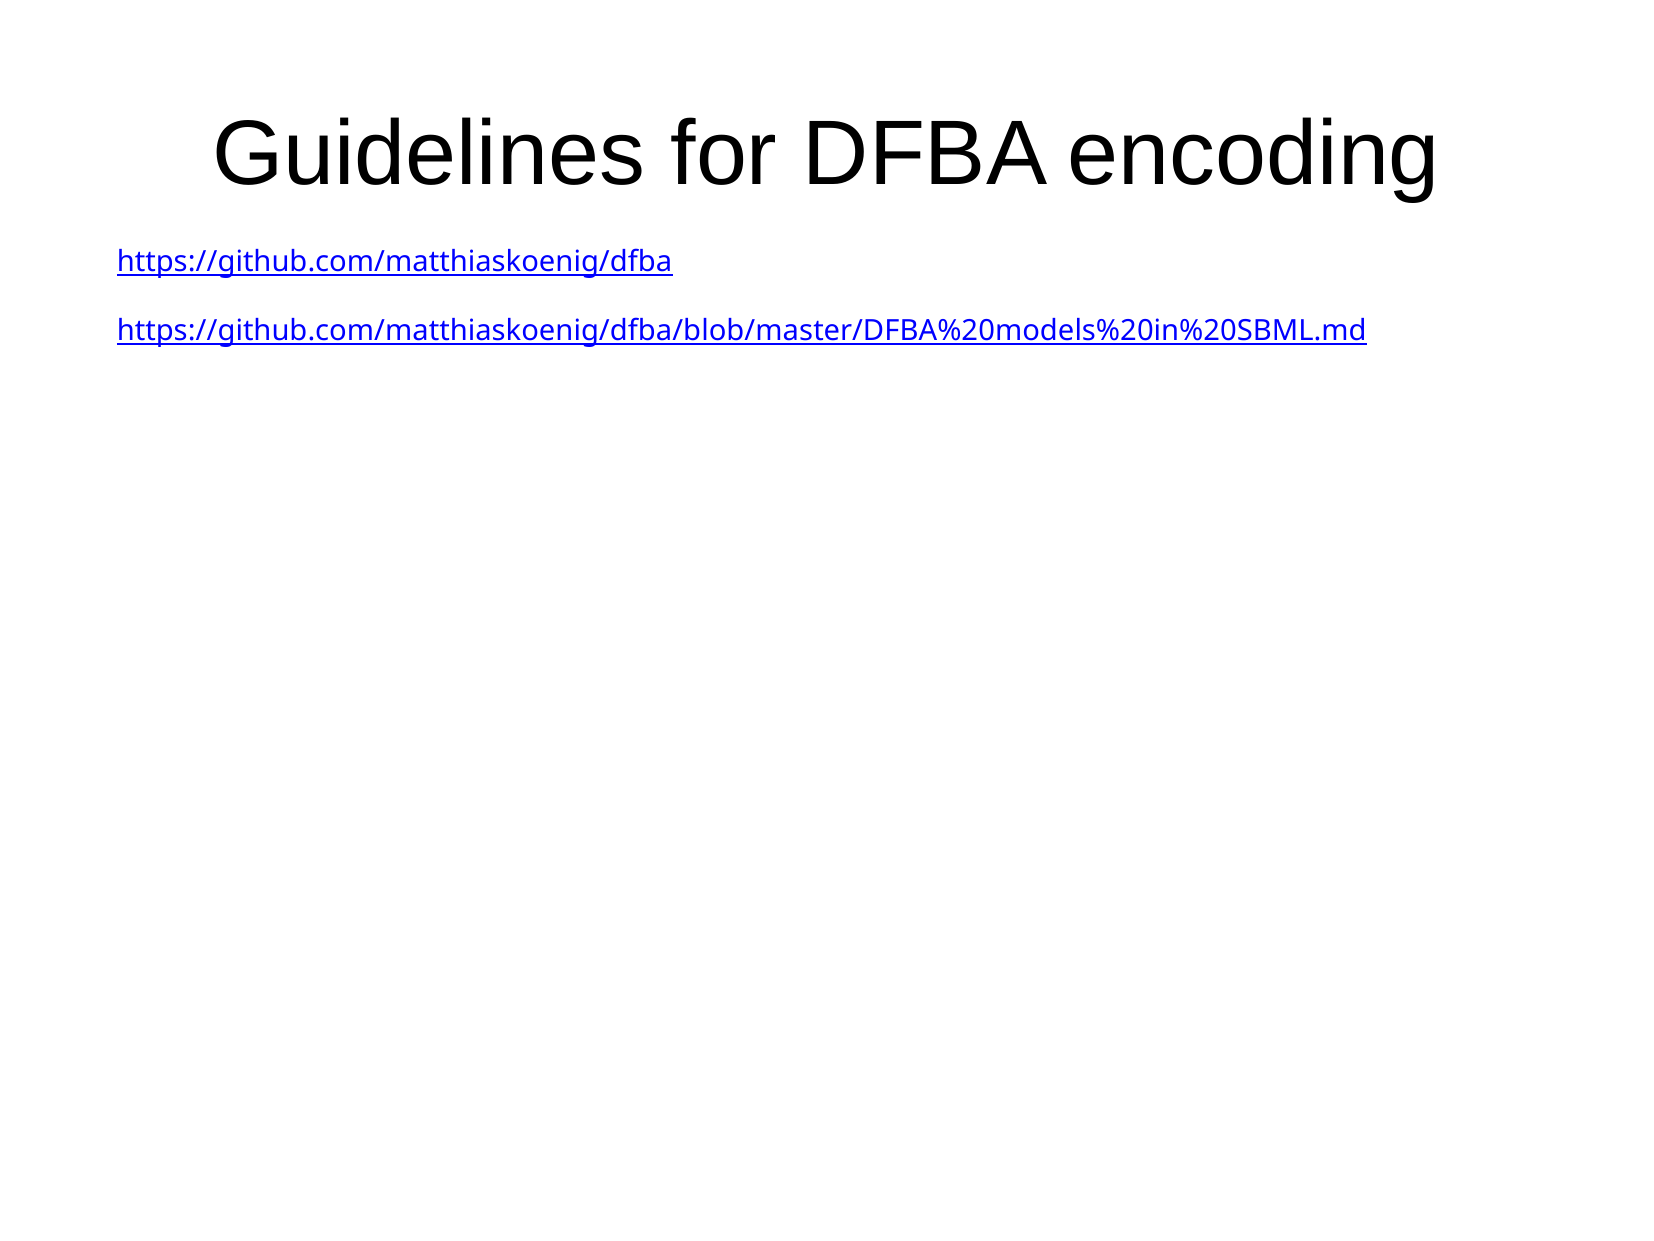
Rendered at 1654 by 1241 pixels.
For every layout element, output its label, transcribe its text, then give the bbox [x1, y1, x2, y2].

title Guidelines for DFBA encoding [82, 49, 1571, 257]
list https://github.com/matthiaskoenig/dfba https://github.com/matthiaskoenig/dfba/blob/master/DFBA%20models%20in%20SBML.md [116, 240, 1606, 960]
